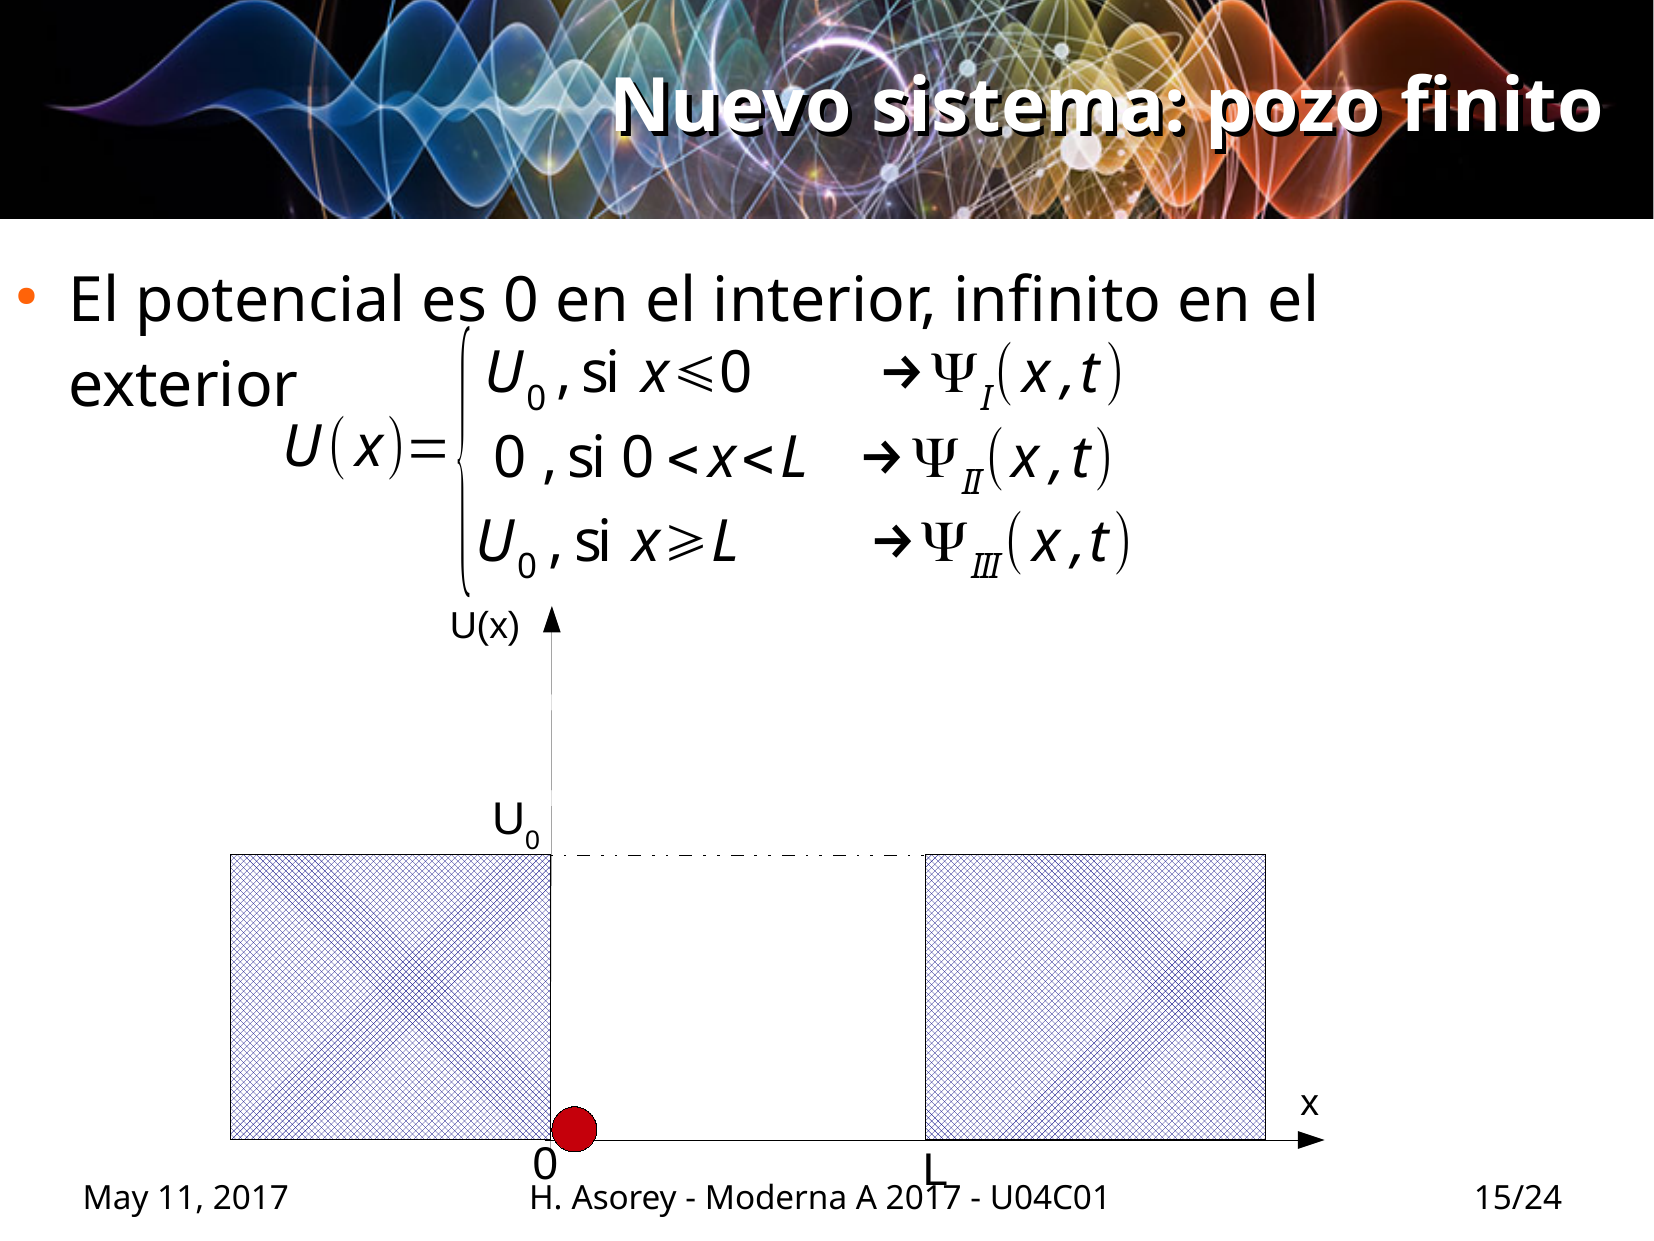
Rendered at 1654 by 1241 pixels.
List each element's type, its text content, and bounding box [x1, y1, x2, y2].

text_box L [907, 1136, 979, 1227]
text_box U(x) [435, 601, 536, 687]
text_box 0 [517, 1130, 589, 1221]
picture [0, 0, 1654, 219]
list El potencial es 0 en el interior, infinito en el exterior [0, 255, 1558, 946]
title Nuevo sistema: pozo finito [45, 15, 1606, 191]
text_box x [1285, 1074, 1356, 1165]
text_box U0 [477, 785, 555, 876]
chart [275, 324, 1141, 601]
text_box [925, 854, 1266, 1140]
text_box [230, 854, 597, 1147]
